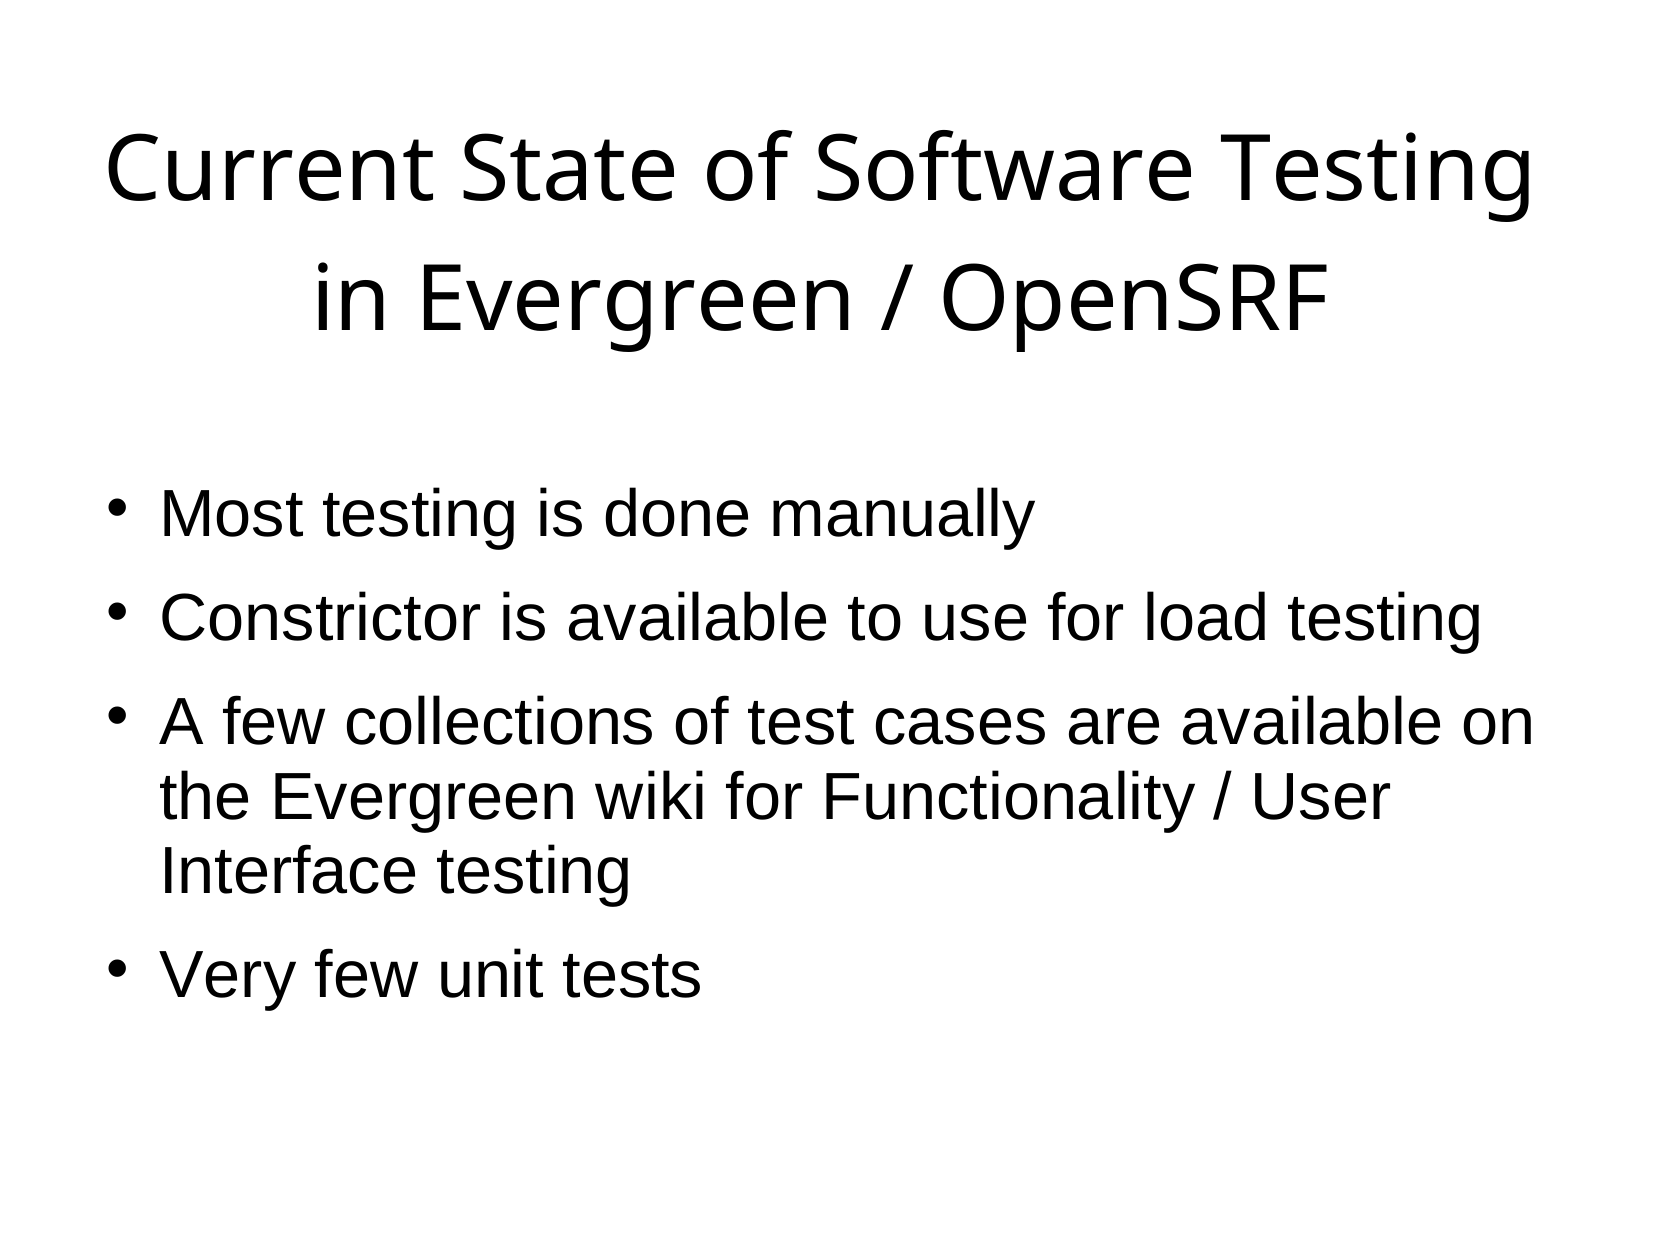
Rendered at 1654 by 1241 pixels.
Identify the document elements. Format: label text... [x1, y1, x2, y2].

list Most testing is done manually Constrictor is available to use for load testing A few collections of test cases are available on the Evergreen wiki for Functionality / User Interface testing Very few unit tests [88, 472, 1577, 1068]
title Current State of Software Testing in Evergreen / OpenSRF [76, 24, 1565, 414]
